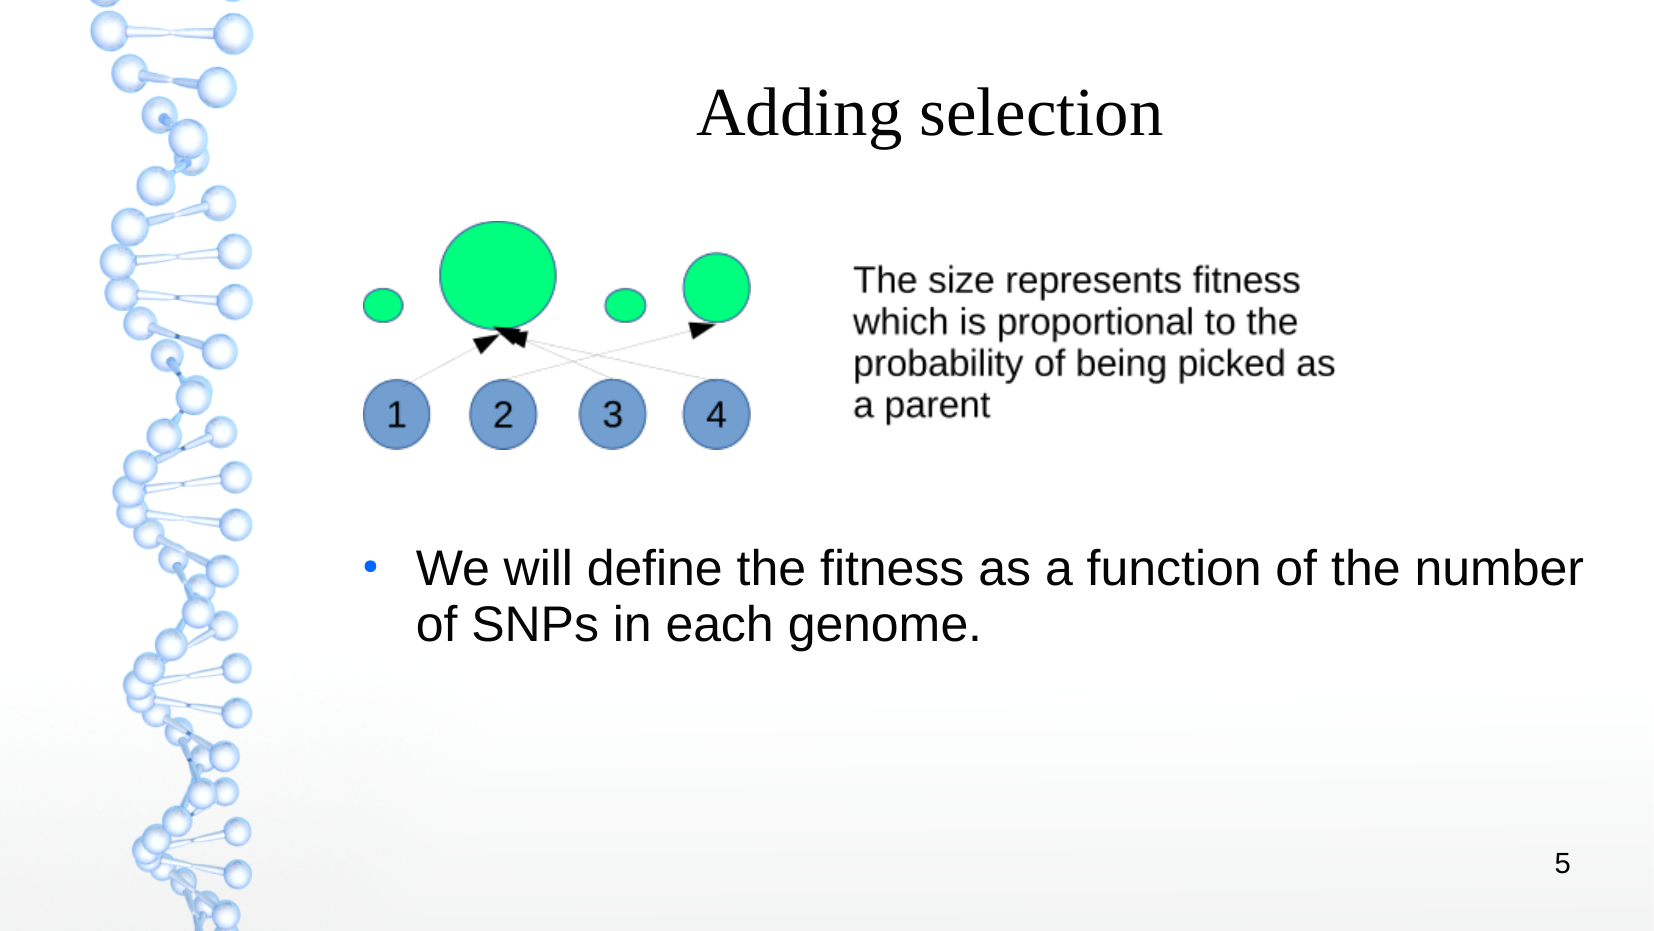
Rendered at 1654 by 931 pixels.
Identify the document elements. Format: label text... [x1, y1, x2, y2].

title Adding selection [265, 35, 1595, 189]
picture [0, 0, 1654, 931]
list We will define the fitness as a function of the number of SNPs in each genome. [345, 540, 1595, 764]
